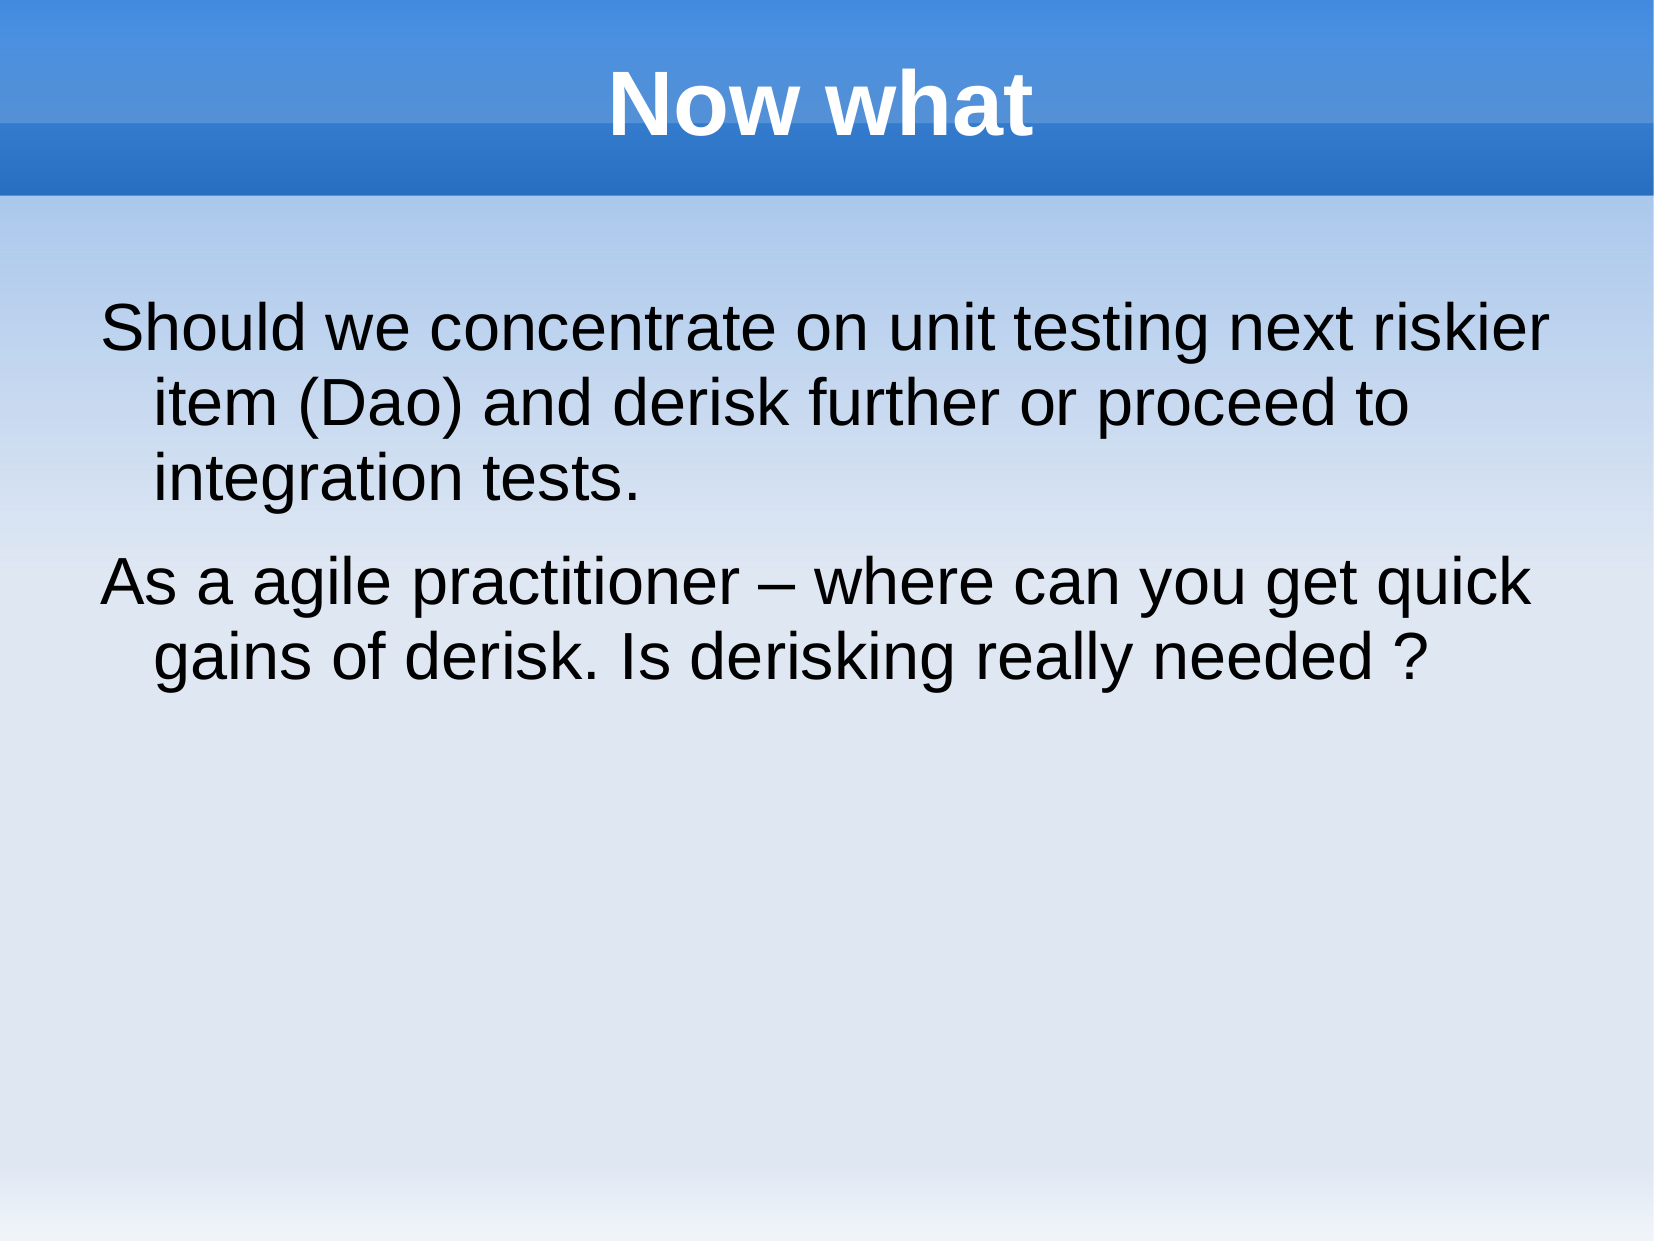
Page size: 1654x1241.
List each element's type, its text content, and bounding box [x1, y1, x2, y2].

title Now what [76, 7, 1565, 200]
picture [0, 0, 1654, 1241]
list Should we concentrate on unit testing next riskier item (Dao) and derisk further or proceed to integration tests. As a agile practitioner – where can you get quick gains of derisk. Is derisking really needed ? [82, 290, 1571, 1094]
